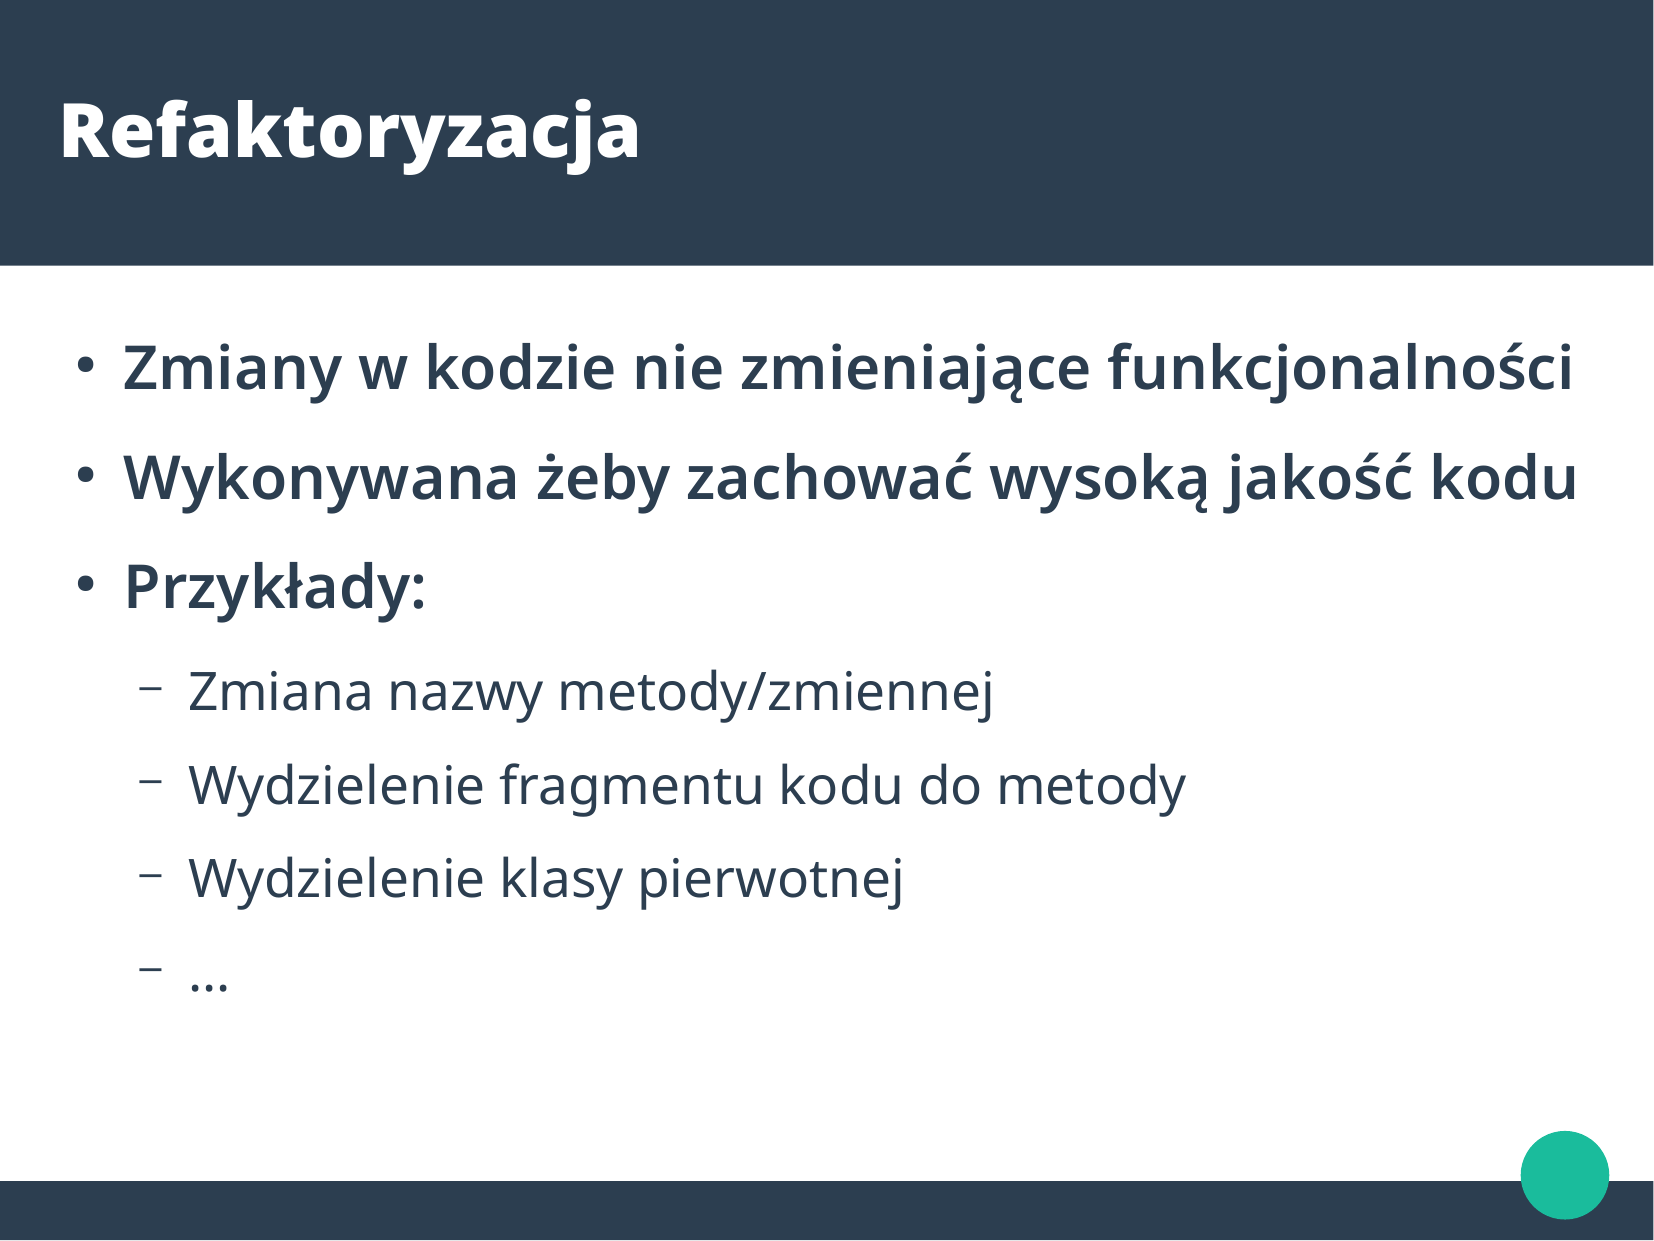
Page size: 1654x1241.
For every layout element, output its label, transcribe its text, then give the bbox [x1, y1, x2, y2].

list Zmiany w kodzie nie zmieniające funkcjonalności Wykonywana żeby zachować wysoką jakość kodu Przykłady: Zmiana nazwy metody/zmiennej Wydzielenie fragmentu kodu do metody Wydzielenie klasy pierwotnej ... [59, 324, 1595, 1152]
title Refaktoryzacja [59, 49, 1595, 207]
